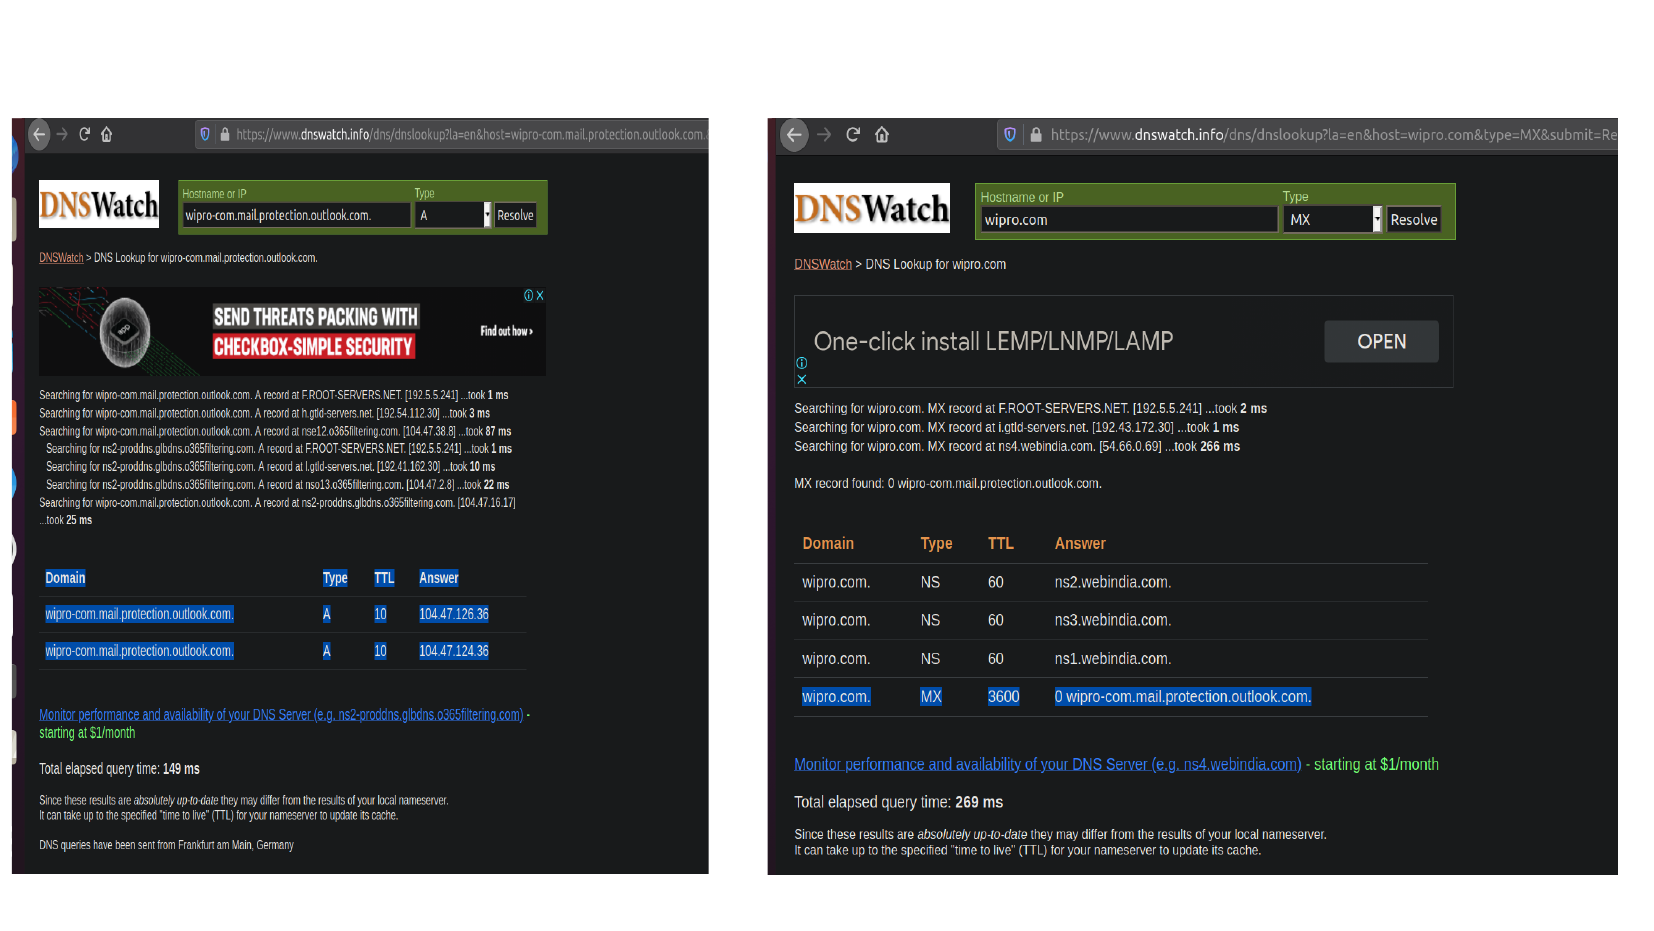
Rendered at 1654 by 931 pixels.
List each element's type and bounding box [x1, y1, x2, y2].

picture [767, 118, 1618, 875]
picture [11, 118, 709, 875]
